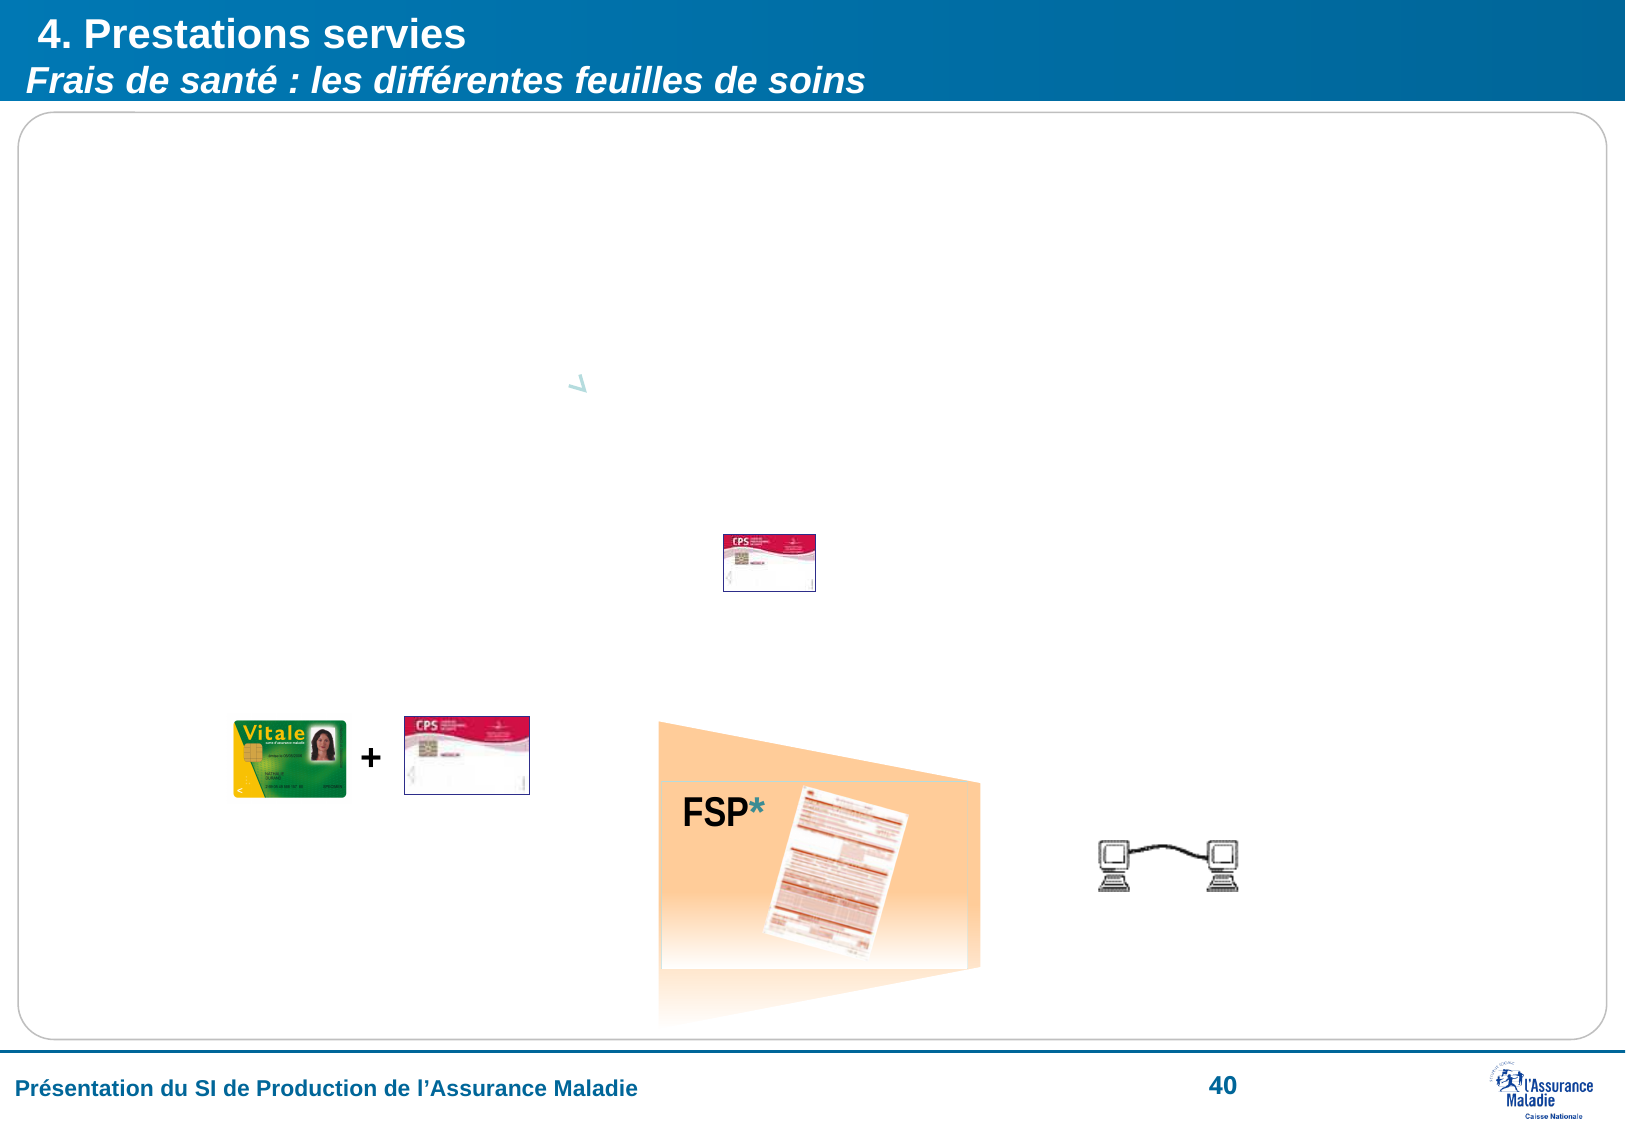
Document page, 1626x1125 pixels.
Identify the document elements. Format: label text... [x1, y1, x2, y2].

title 4. Prestations servies Frais de santé : les différentes feuilles de soins [10, 0, 1474, 108]
picture [1484, 1056, 1595, 1120]
picture [404, 716, 530, 795]
text_box [656, 718, 983, 1032]
picture [226, 713, 352, 804]
picture [762, 785, 909, 962]
picture [723, 534, 816, 592]
text_box + [352, 725, 398, 786]
text_box FSP* [667, 777, 781, 842]
picture [1097, 840, 1240, 892]
